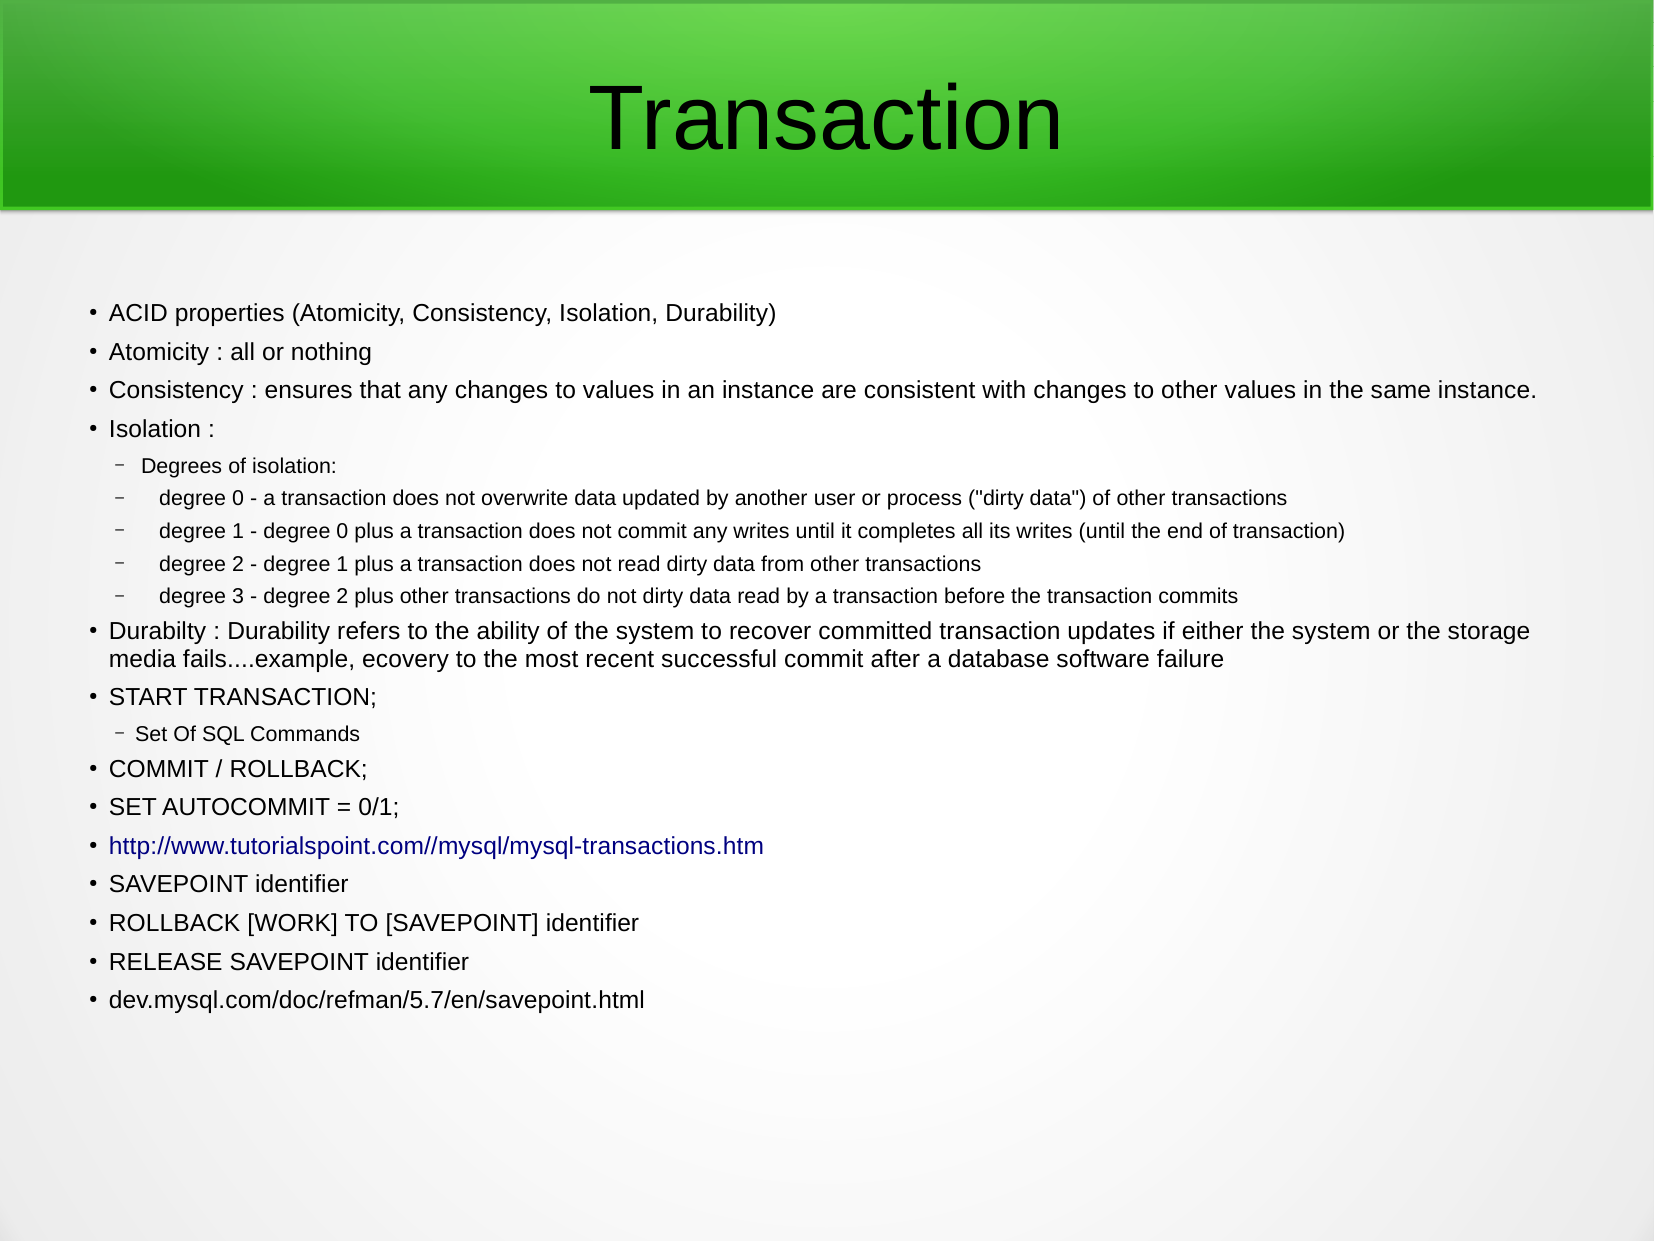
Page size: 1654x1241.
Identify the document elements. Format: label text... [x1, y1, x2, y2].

list ACID properties (Atomicity, Consistency, Isolation, Durability) Atomicity : all or nothing Consistency : ensures that any changes to values in an instance are consistent with changes to other values in the same instance. Isolation : Degrees of isolation: degree 0 - a transaction does not overwrite data updated by another user or process ("dirty data") of other transactions degree 1 - degree 0 plus a transaction does not commit any writes until it completes all its writes (until the end of transaction) degree 2 - degree 1 plus a transaction does not read dirty data from other transactions degree 3 - degree 2 plus other transactions do not dirty data read by a transaction before the transaction commits Durabilty : Durability refers to the ability of the system to recover committed transaction updates if either the system or the storage media fails....example, ecovery to the most recent successful commit after a database software failure START TRANSACTION; Set Of SQL Commands COMMIT / ROLLBACK; SET AUTOCOMMIT = 0/1; http://www.tutorialspoint.com//mysql/mysql-transactions.htm SAVEPOINT identifier ROLLBACK [WORK] TO [SAVEPOINT] identifier RELEASE SAVEPOINT identifier dev.mysql.com/doc/refman/5.7/en/savepoint.html [82, 299, 1571, 1019]
title Transaction [82, 47, 1571, 189]
